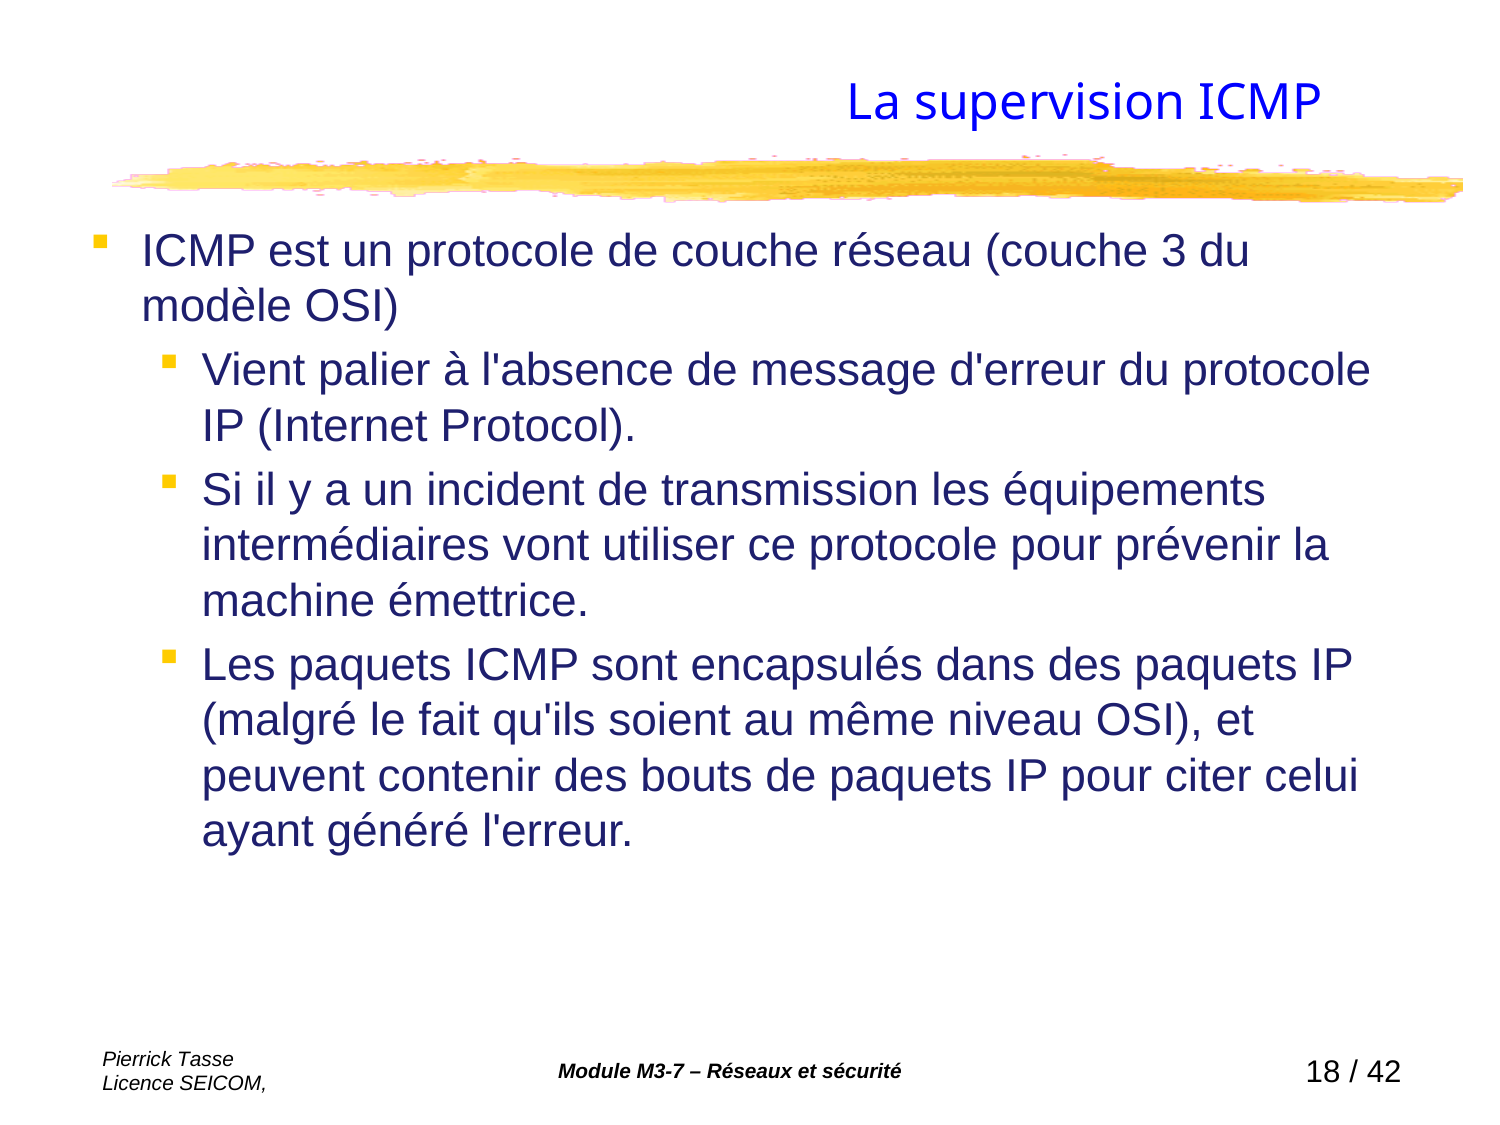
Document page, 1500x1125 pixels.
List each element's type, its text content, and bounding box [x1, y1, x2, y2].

picture [112, 149, 1463, 213]
list ICMP est un protocole de couche réseau (couche 3 du modèle OSI) Vient palier à l'absence de message d'erreur du protocole IP (Internet Protocol). Si il y a un incident de transmission les équipements intermédiaires vont utiliser ce protocole pour prévenir la machine émettrice. Les paquets ICMP sont encapsulés dans des paquets IP (malgré le fait qu'ils soient au même niveau OSI), et peuvent contenir des bouts de paquets IP pour citer celui ayant généré l'erreur. [74, 212, 1417, 865]
title La supervision ICMP [62, 37, 1338, 138]
